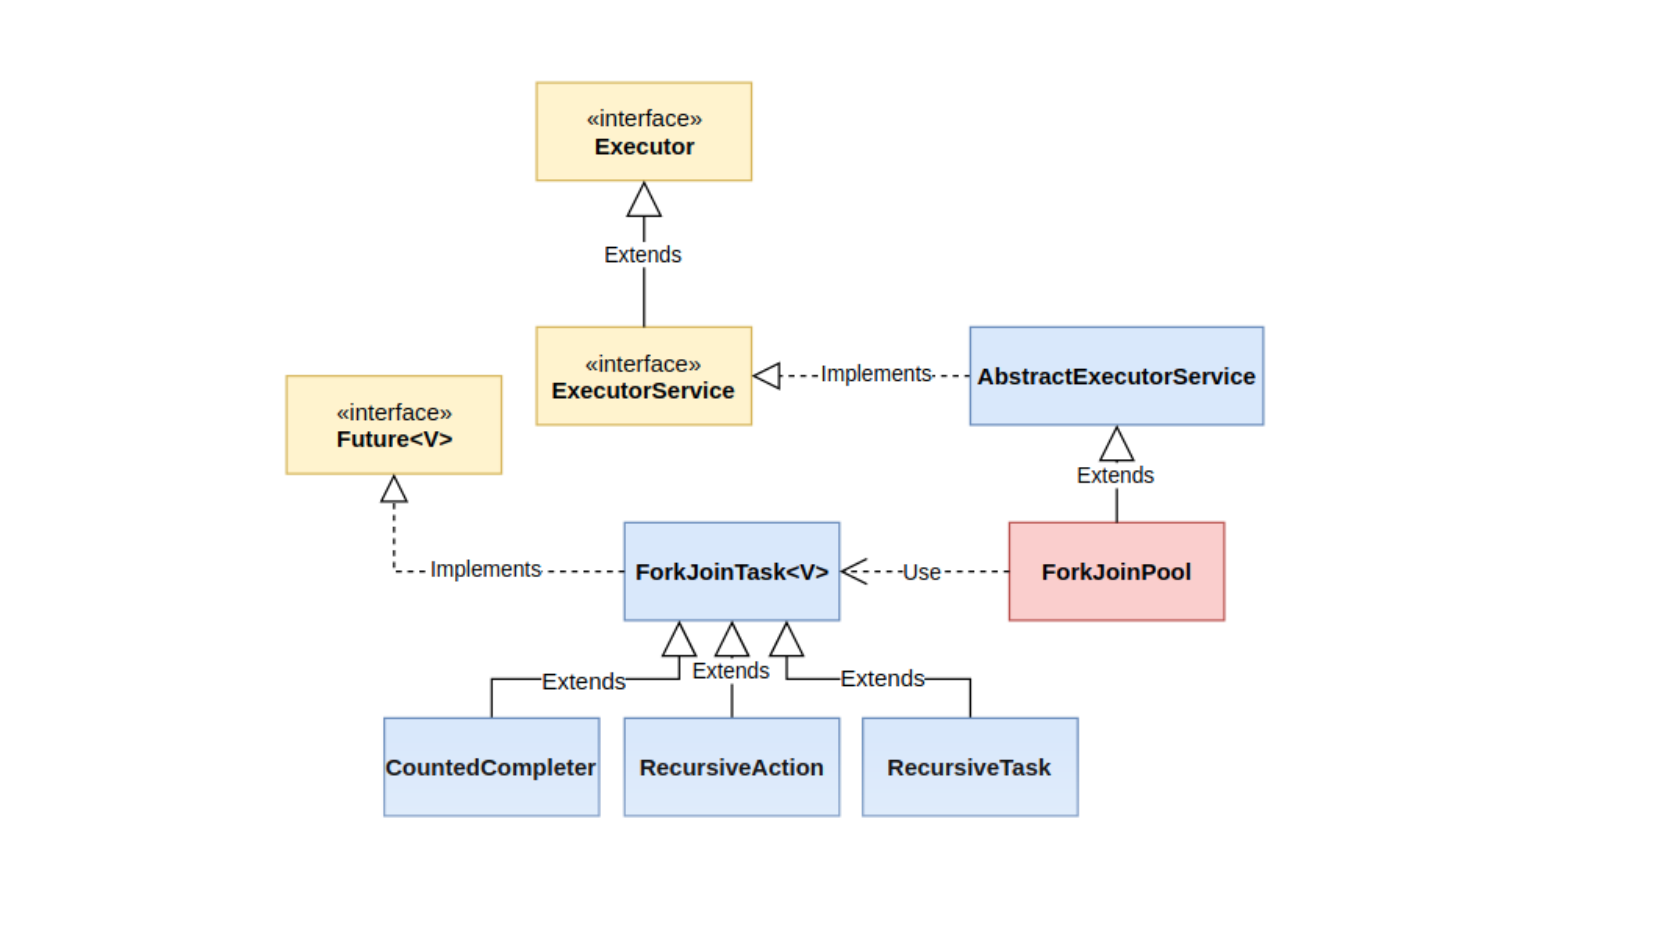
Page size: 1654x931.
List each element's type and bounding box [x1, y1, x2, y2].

picture [121, 28, 1564, 868]
